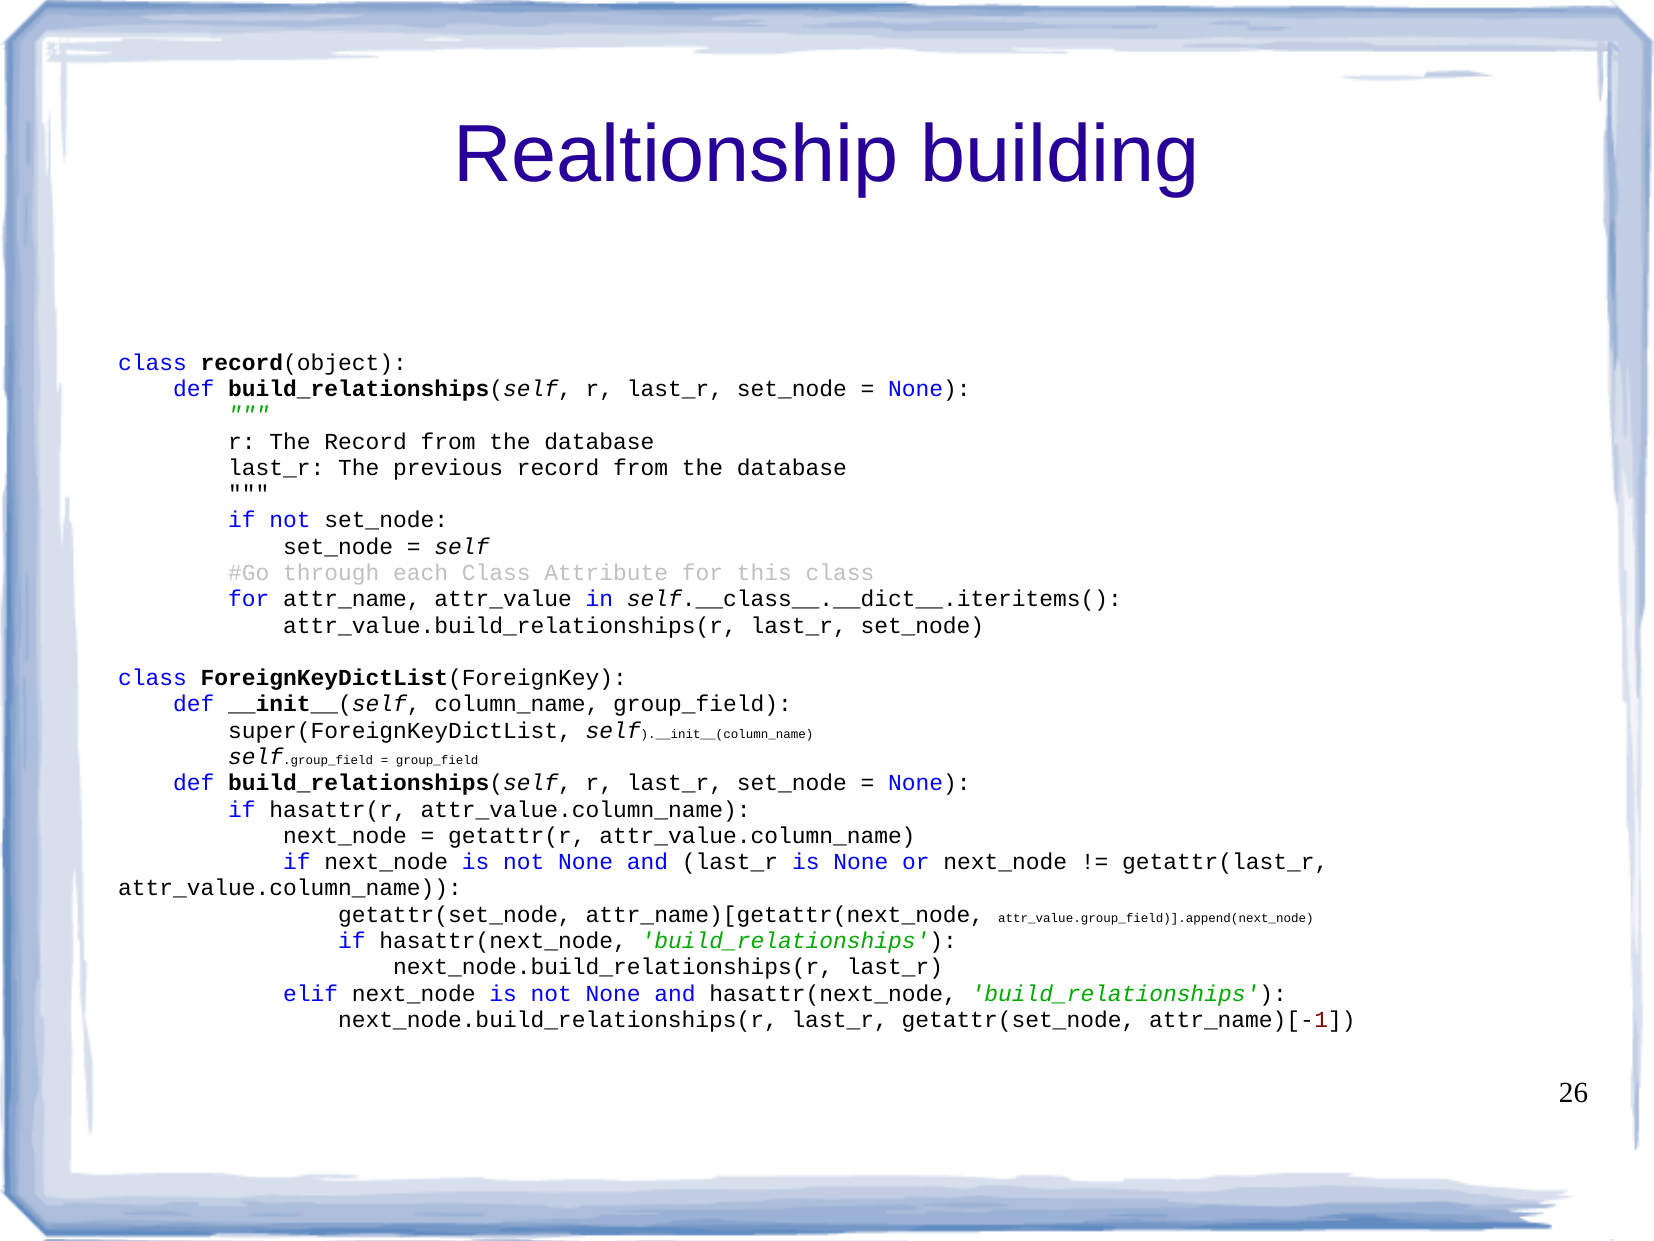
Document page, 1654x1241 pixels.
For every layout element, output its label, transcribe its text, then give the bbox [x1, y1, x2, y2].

title Realtionship building [82, 49, 1571, 257]
picture [0, 0, 1654, 1241]
list class record(object): def build_relationships(self, r, last_r, set_node = None): """ r: The Record from the database last_r: The previous record from the database """ if not set_node: set_node = self #Go through each Class Attribute for this class for attr_name, attr_value in self.__class__.__dict__.iteritems(): attr_value.build_relationships(r, last_r, set_node) class ForeignKeyDictList(ForeignKey): def __init__(self, column_name, group_field): super(ForeignKeyDictList, self).__init__(column_name) self.group_field = group_field def build_relationships(self, r, last_r, set_node = None): if hasattr(r, attr_value.column_name): next_node = getattr(r, attr_value.column_name) if next_node is not None and (last_r is None or next_node != getattr(last_r, attr_value.column_name)): getattr(set_node, attr_name)[getattr(next_node, attr_value.group_field)].append(next_node) if hasattr(next_node, 'build_relationships'): next_node.build_relationships(r, last_r) elif next_node is not None and hasattr(next_node, 'build_relationships'): next_node.build_relationships(r, last_r, getattr(set_node, attr_name)[-1]) [118, 324, 1571, 1087]
